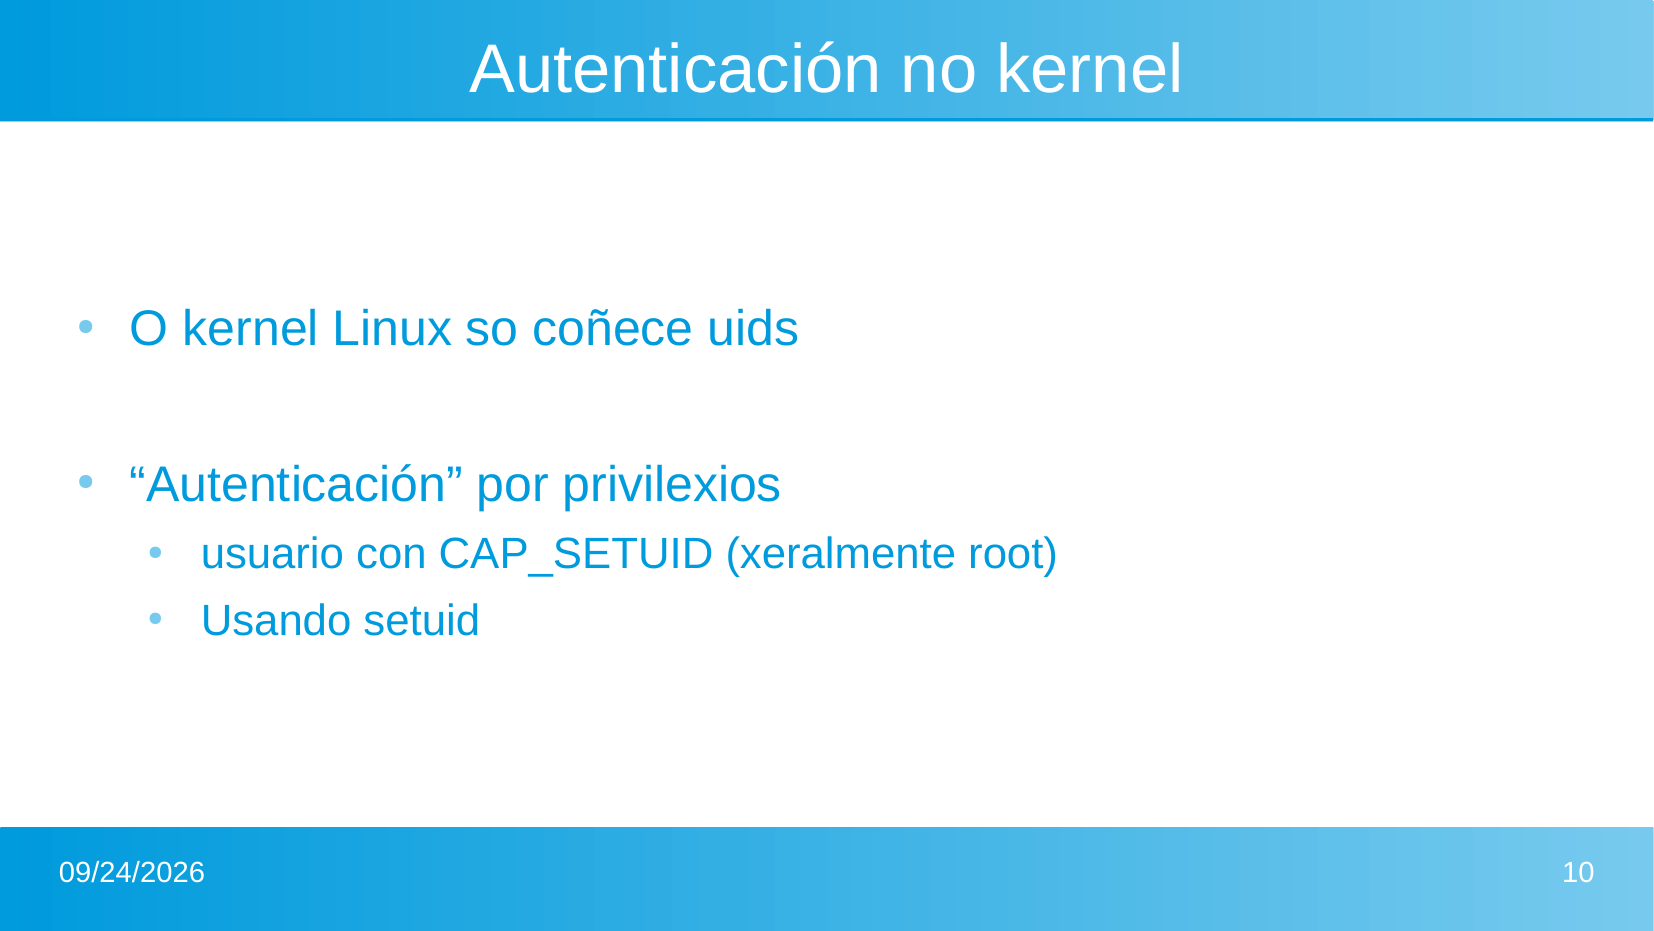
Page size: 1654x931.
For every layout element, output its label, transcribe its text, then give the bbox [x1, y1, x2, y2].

title Autenticación no kernel [59, 29, 1595, 108]
list O kernel Linux so coñece uids “Autenticación” por privilexios usuario con CAP_SETUID (xeralmente root) Usando setuid [59, 177, 1595, 768]
